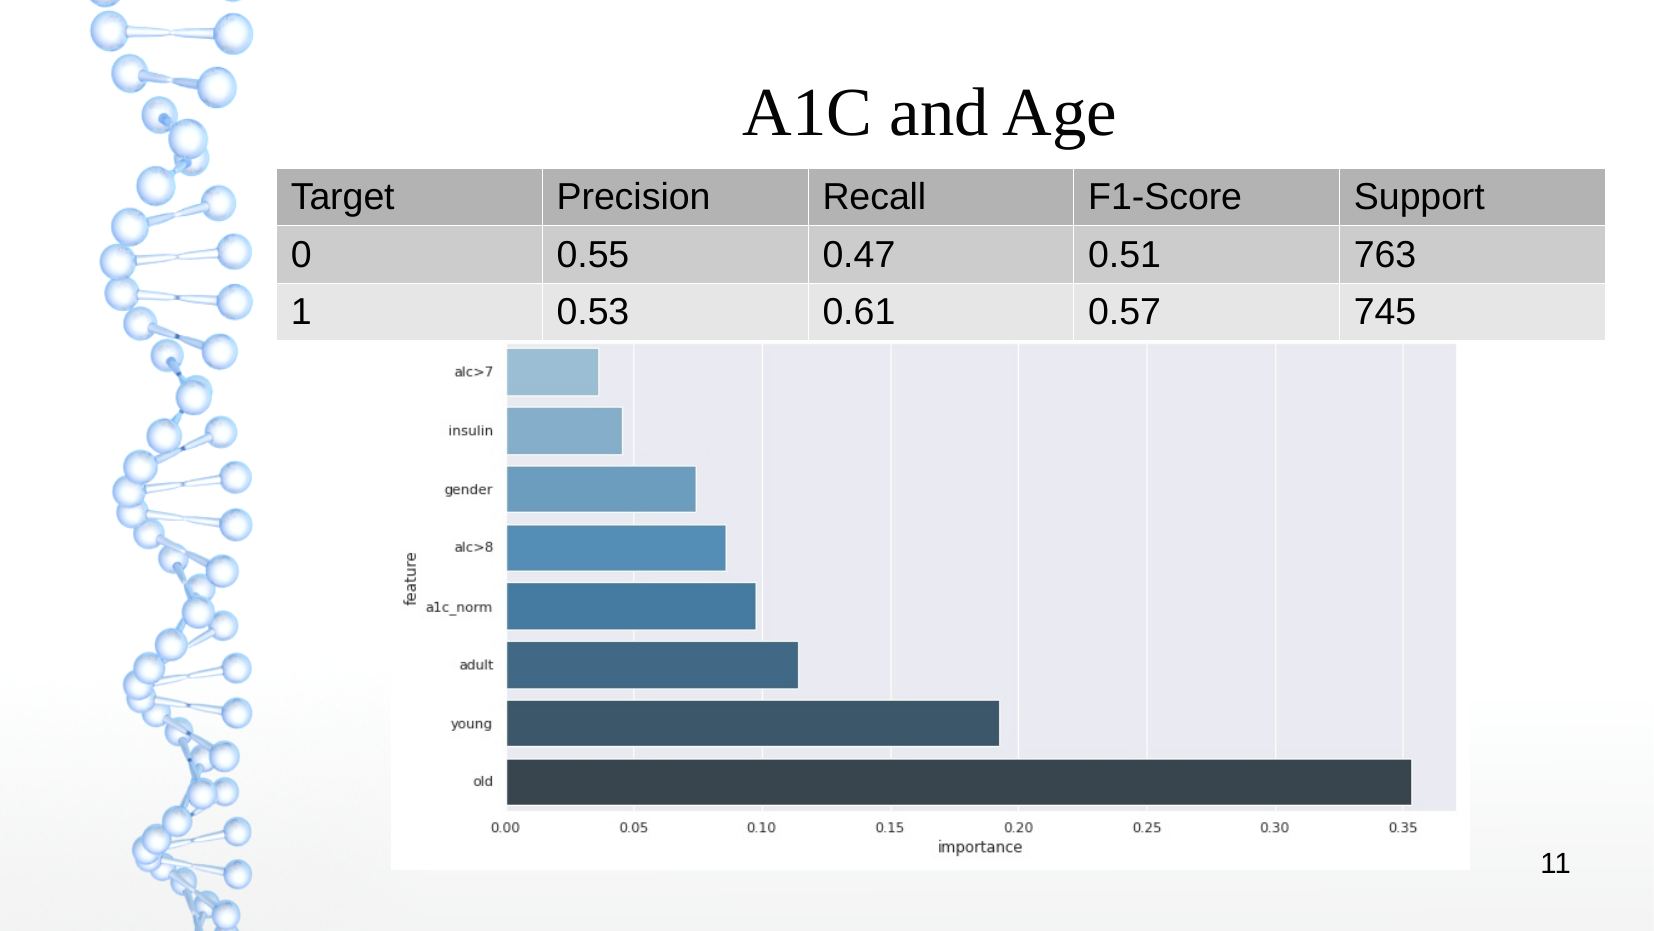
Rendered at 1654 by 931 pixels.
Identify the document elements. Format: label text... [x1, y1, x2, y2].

table_cell 0.61 [809, 284, 1073, 340]
table_header F1-Score [1074, 169, 1339, 225]
table_cell 745 [1340, 284, 1605, 340]
table_header Target [277, 169, 542, 225]
table_cell 0 [277, 226, 542, 283]
table_cell 0.51 [1074, 226, 1339, 283]
table_header Support [1340, 169, 1605, 225]
table_cell 1 [277, 284, 542, 340]
table_header Recall [809, 169, 1073, 225]
table_cell 0.57 [1074, 284, 1339, 340]
table_cell 0.55 [543, 226, 808, 283]
table_header Precision [543, 169, 808, 225]
table_cell 0.53 [543, 284, 808, 340]
picture [0, 0, 1654, 931]
title A1C and Age [265, 35, 1595, 189]
table_cell 0.47 [809, 226, 1073, 283]
table_cell 763 [1340, 226, 1605, 283]
